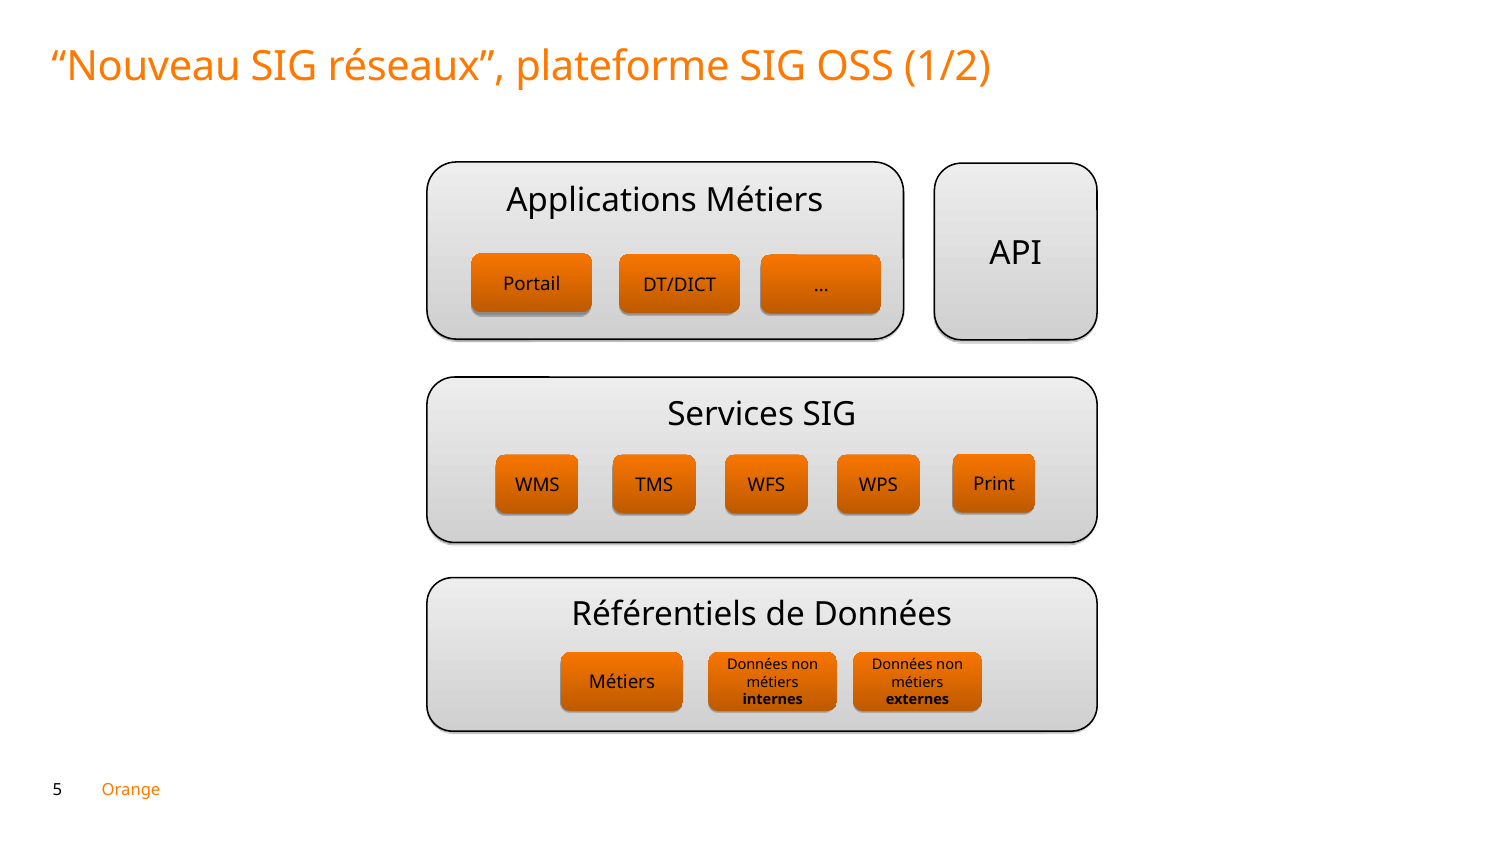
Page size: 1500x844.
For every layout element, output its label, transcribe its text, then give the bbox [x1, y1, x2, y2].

text_box WMS [495, 454, 579, 514]
text_box WFS [725, 454, 808, 514]
text_box Métiers [560, 651, 684, 712]
text_box Print [952, 453, 1036, 513]
text_box Données non métiers externes [853, 651, 982, 712]
text_box DT/DICT [619, 254, 740, 314]
text_box TMS [612, 454, 696, 514]
text_box Données non métiers internes [708, 651, 838, 712]
text_box Portail [471, 253, 592, 313]
title “Nouveau SIG réseaux”, plateforme SIG OSS (1/2) [51, 43, 1449, 115]
text_box WPS [837, 454, 920, 514]
text_box … [760, 254, 882, 314]
text_box Applications Métiers [426, 161, 904, 340]
text_box Référentiels de Données [426, 577, 1098, 732]
text_box API [934, 163, 1098, 340]
text_box Services SIG [426, 377, 1098, 543]
